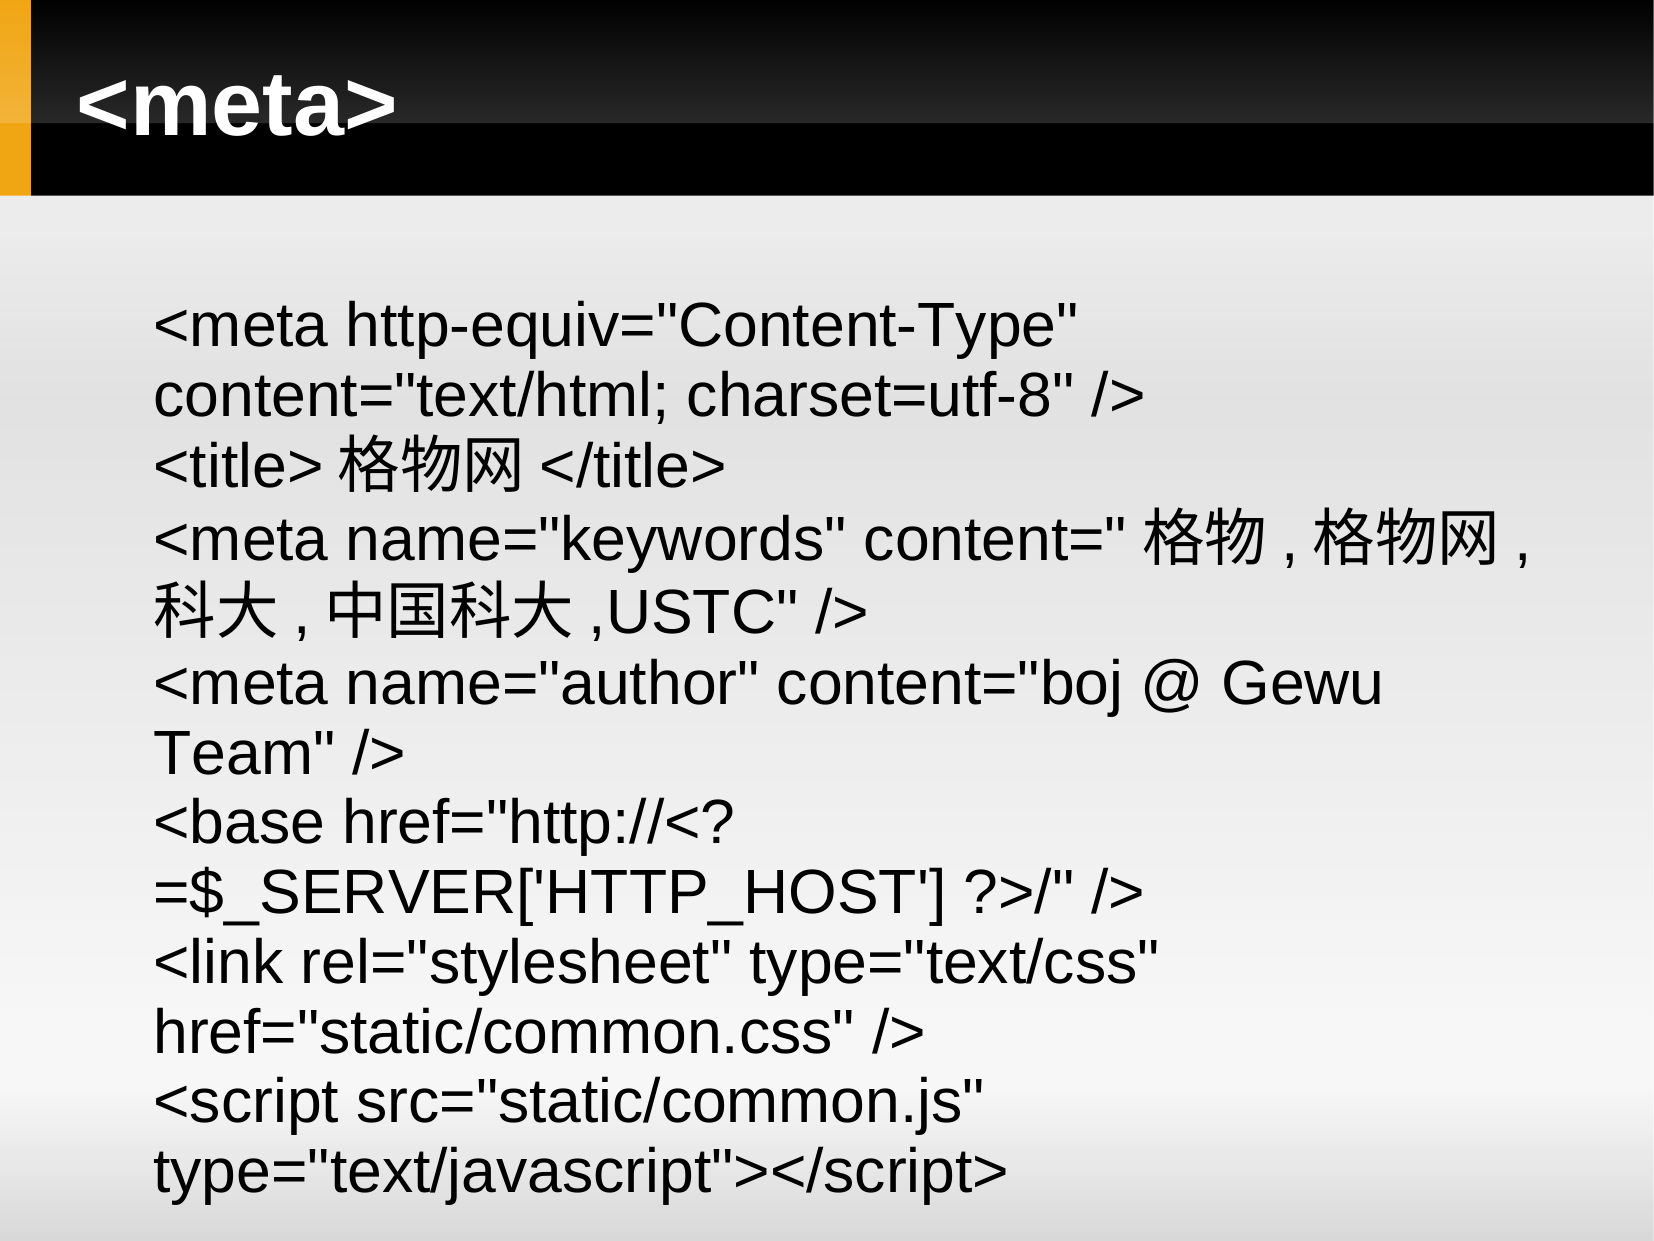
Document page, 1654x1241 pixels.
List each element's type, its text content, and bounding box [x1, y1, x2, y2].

list <meta http-equiv="Content-Type" content="text/html; charset=utf-8" /> <title>格物网</title> <meta name="keywords" content="格物,格物网,科大,中国科大,USTC" /> <meta name="author" content="boj @ Gewu Team" /> <base href="http://<?=$_SERVER['HTTP_HOST'] ?>/" /> <link rel="stylesheet" type="text/css" href="static/common.css" /> <script src="static/common.js" type="text/javascript"></script> [82, 290, 1571, 1206]
picture [0, 0, 1654, 1241]
title <meta> [76, 0, 1565, 208]
